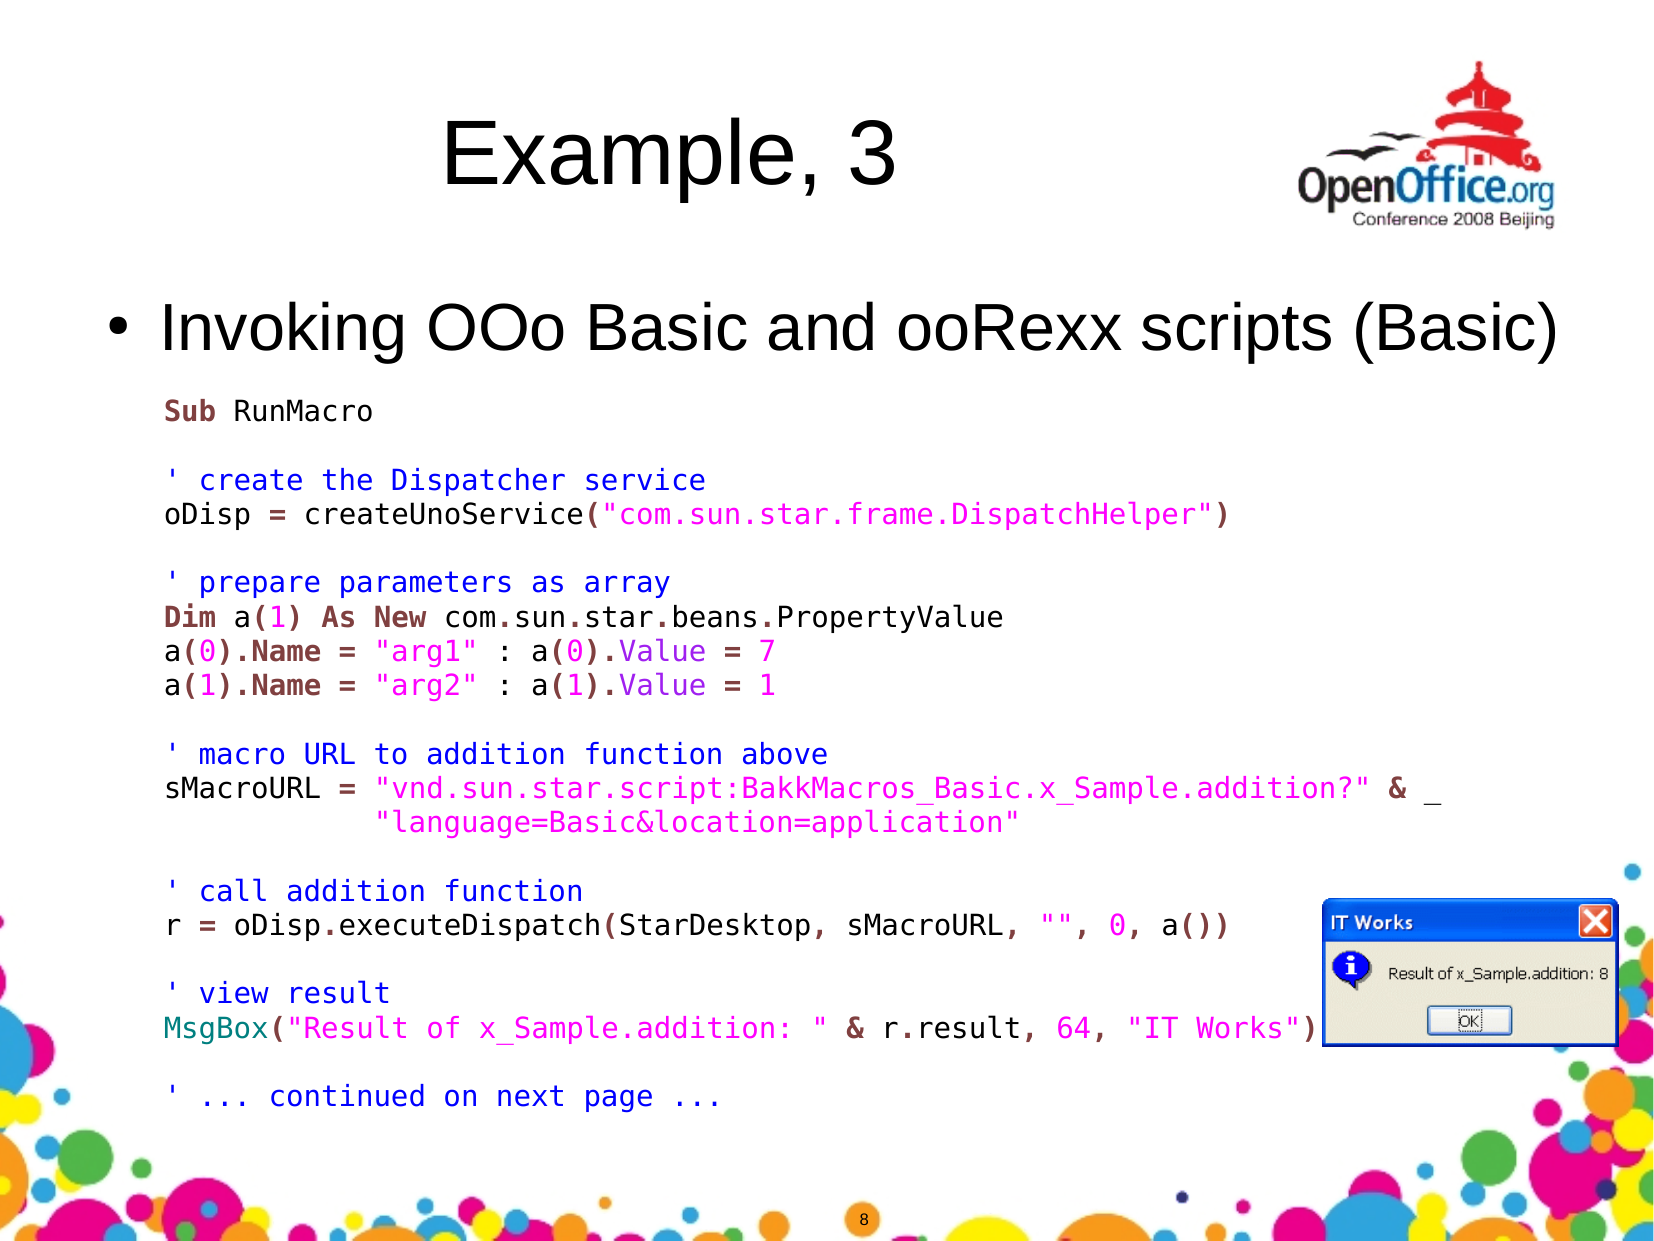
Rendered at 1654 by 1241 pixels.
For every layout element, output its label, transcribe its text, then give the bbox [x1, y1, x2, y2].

picture [1285, 51, 1569, 250]
picture [0, 810, 1654, 1241]
list Invoking OOo Basic and ooRexx scripts (Basic) Sub RunMacro ' create the Dispatcher service oDisp = createUnoService("com.sun.star.frame.DispatchHelper") ' prepare parameters as array Dim a(1) As New com.sun.star.beans.PropertyValue a(0).Name = "arg1" : a(0).Value = 7 a(1).Name = "arg2" : a(1).Value = 1 ' macro URL to addition function above sMacroURL = "vnd.sun.star.script:BakkMacros_Basic.x_Sample.addition?" & _ "language=Basic&location=application" ' call addition function r = oDisp.executeDispatch(StarDesktop, sMacroURL, "", 0, a()) ' view result MsgBox("Result of x_Sample.addition: " & r.result, 64, "IT Works") ' ... continued on next page ... [88, 290, 1577, 1114]
title Example, 3 [82, 49, 1258, 257]
